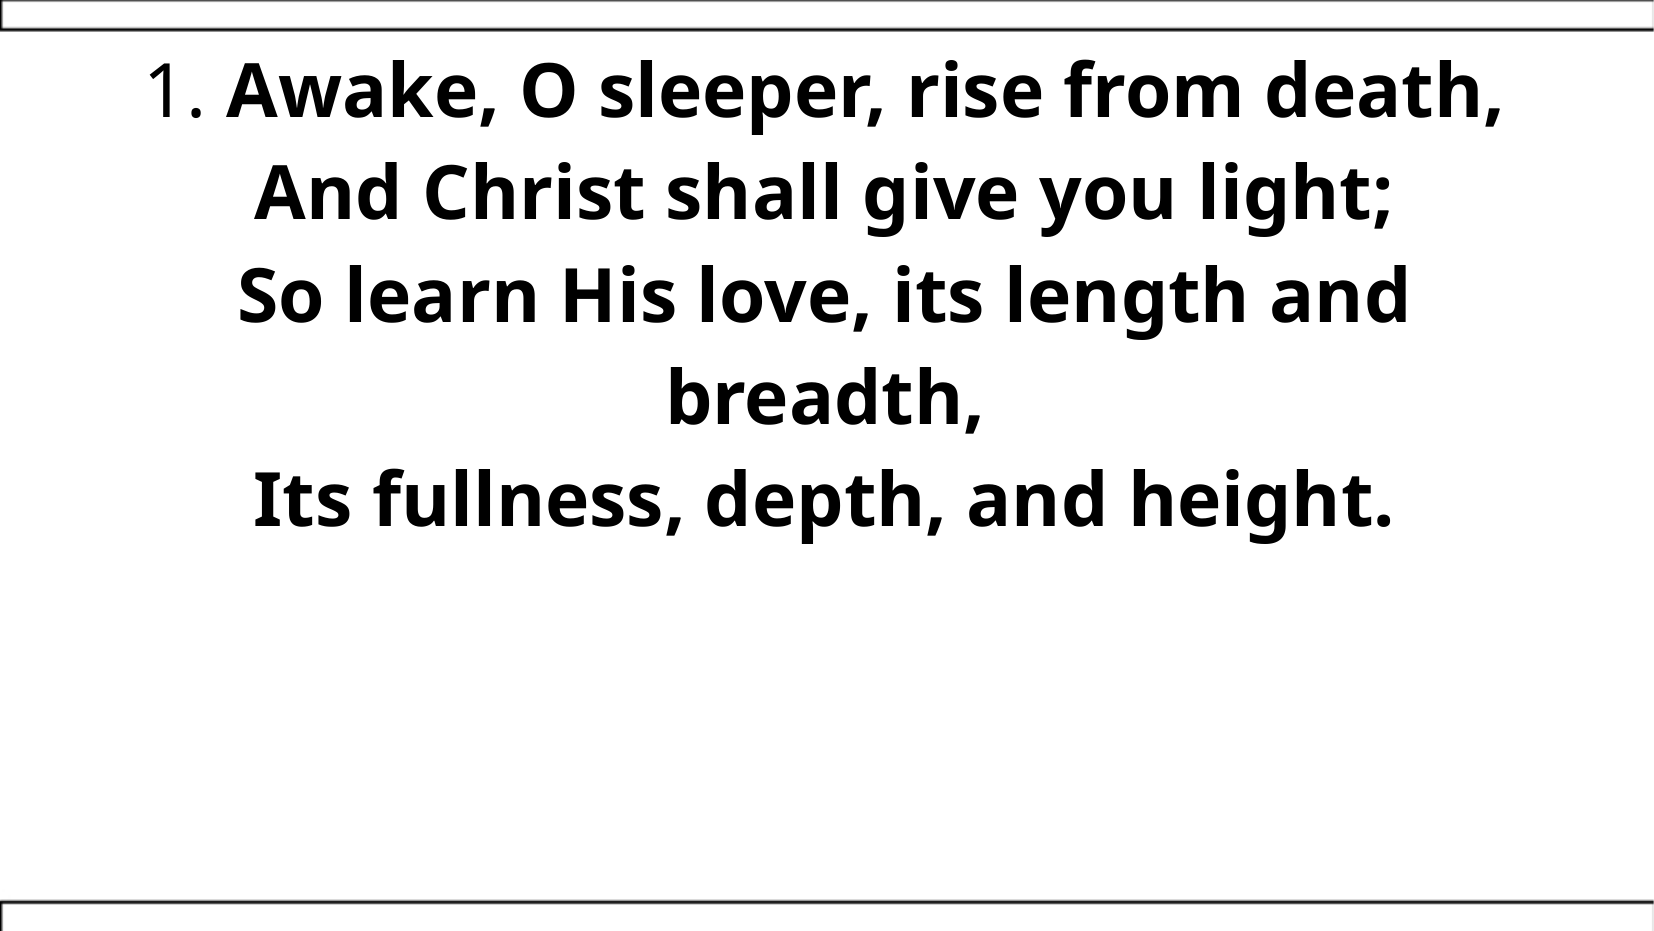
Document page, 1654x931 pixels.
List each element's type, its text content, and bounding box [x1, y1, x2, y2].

picture [0, 0, 1654, 931]
text_box 1. Awake, O sleeper, rise from death, And Christ shall give you light; So learn His love, its length and breadth, Its fullness, depth, and height. [75, 30, 1576, 445]
